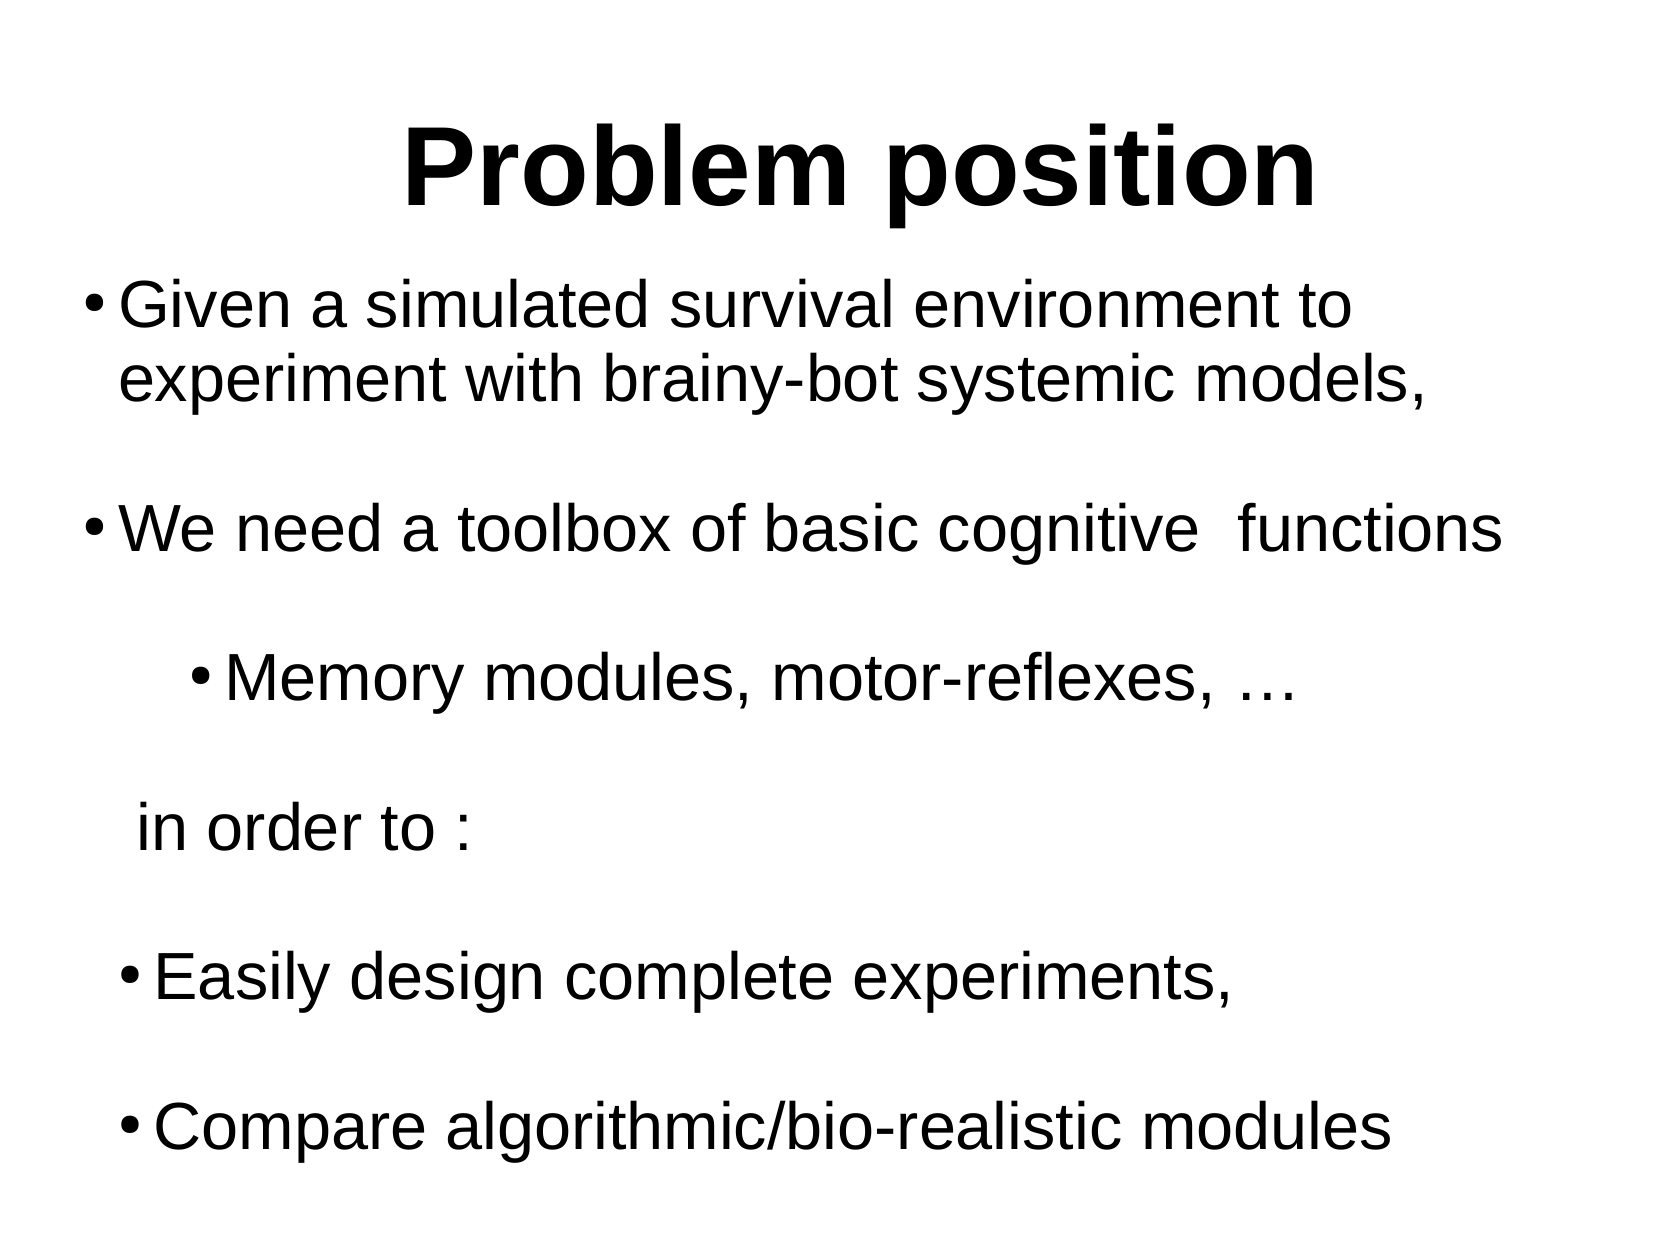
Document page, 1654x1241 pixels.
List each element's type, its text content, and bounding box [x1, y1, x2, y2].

title Problem position [116, 62, 1606, 271]
subtitle Given a simulated survival environment to experiment with brainy-bot systemic models, We need a toolbox of basic cognitive functions Memory modules, motor-reflexes, … in order to : Easily design complete experiments, Compare algorithmic/bio-realistic modules [82, 266, 1571, 1164]
